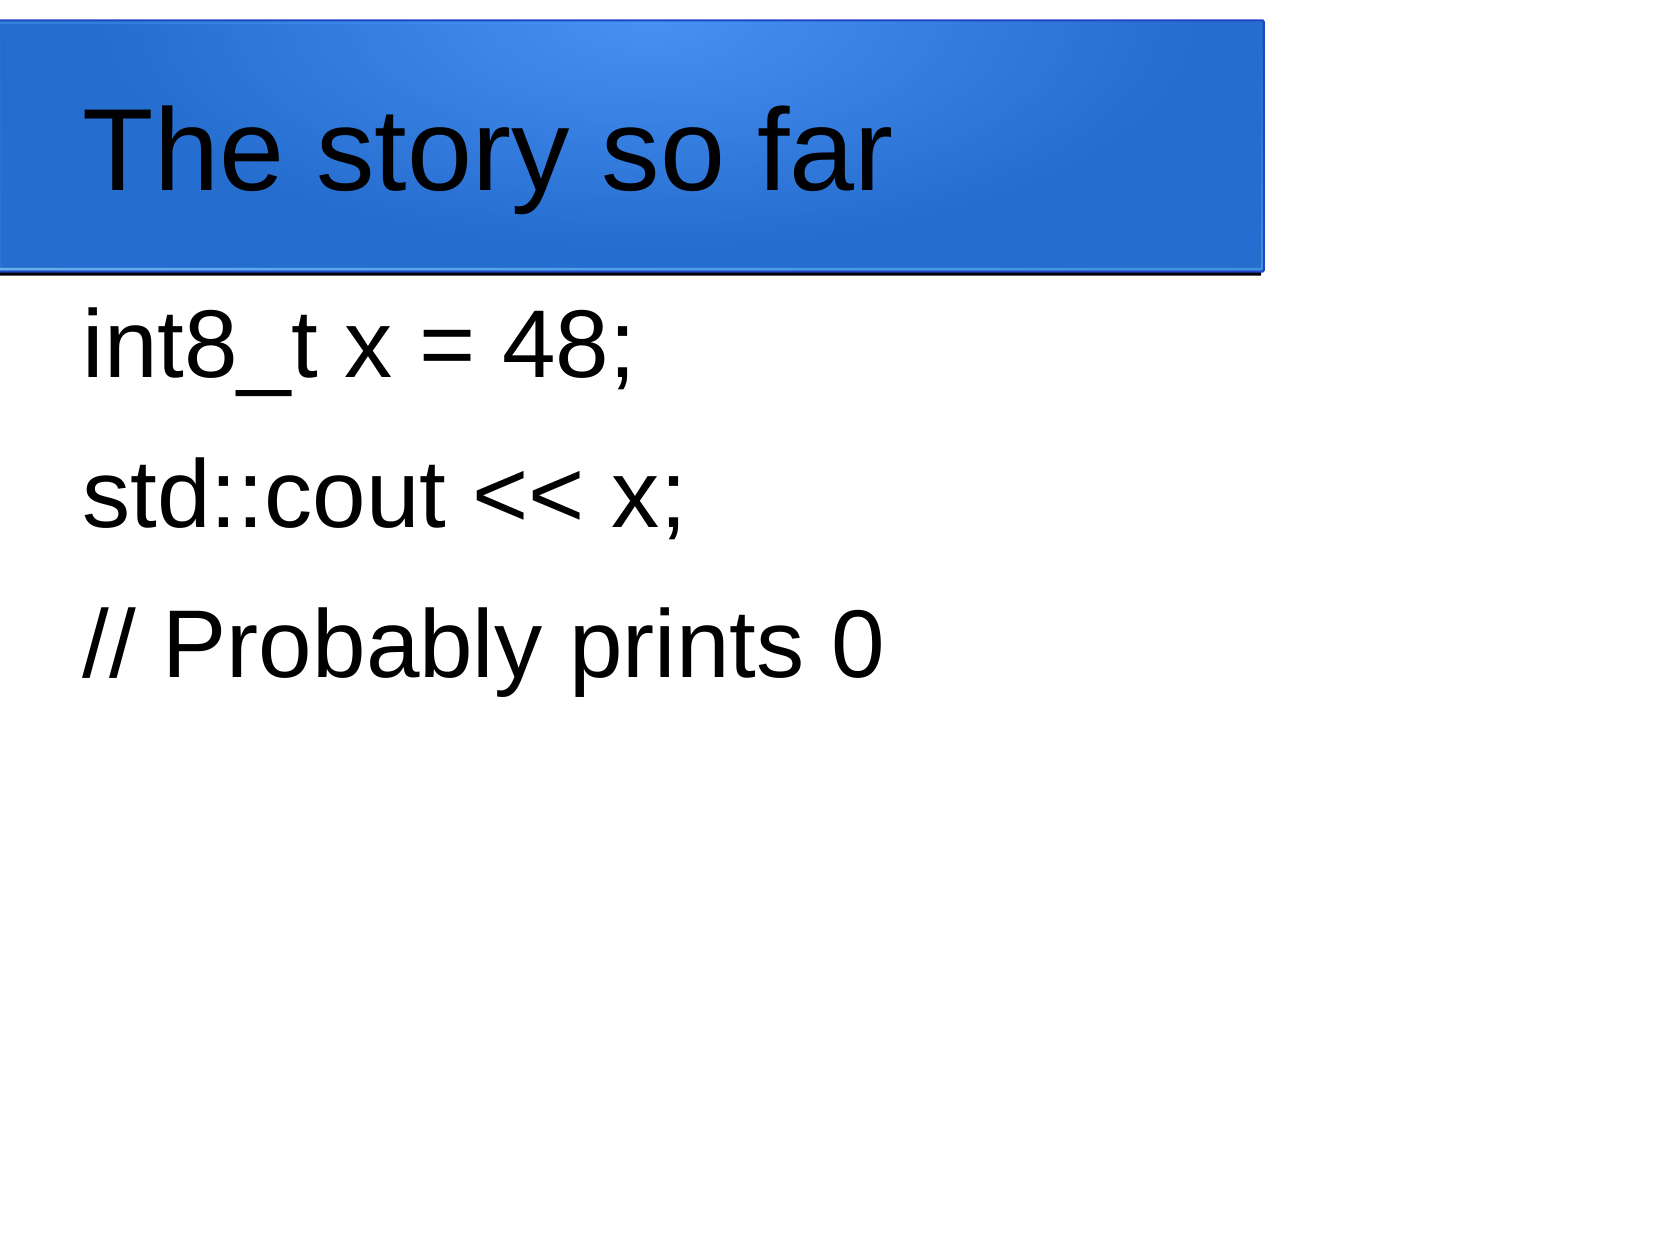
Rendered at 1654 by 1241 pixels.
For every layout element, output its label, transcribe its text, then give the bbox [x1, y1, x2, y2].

list int8_t x = 48; std::cout << x; // Probably prints 0 [82, 290, 1571, 1010]
title The story so far [82, 47, 1235, 252]
